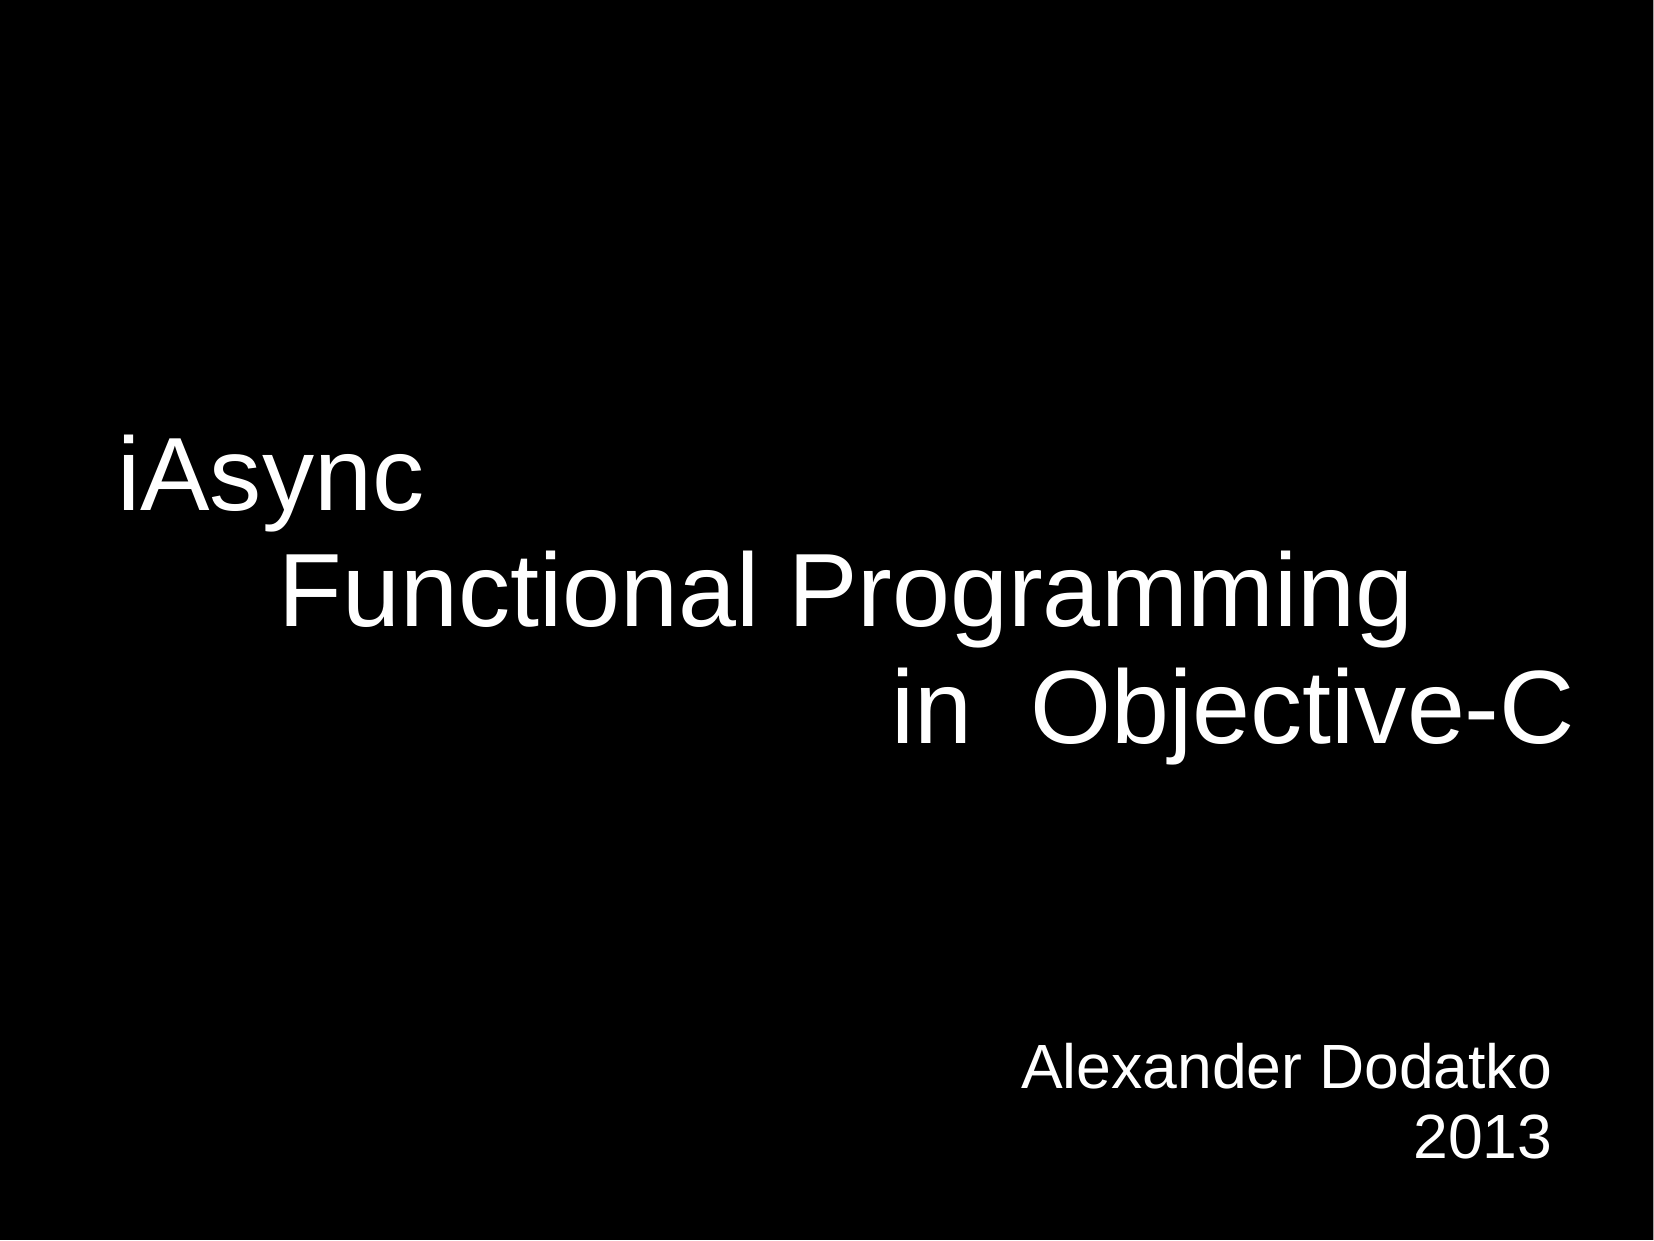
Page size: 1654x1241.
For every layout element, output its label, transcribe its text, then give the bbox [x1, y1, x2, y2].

text_box Alexander Dodatko 2013 [1006, 1024, 1568, 1179]
text_box iAsync Functional Programming in Objective-C [102, 408, 1591, 773]
